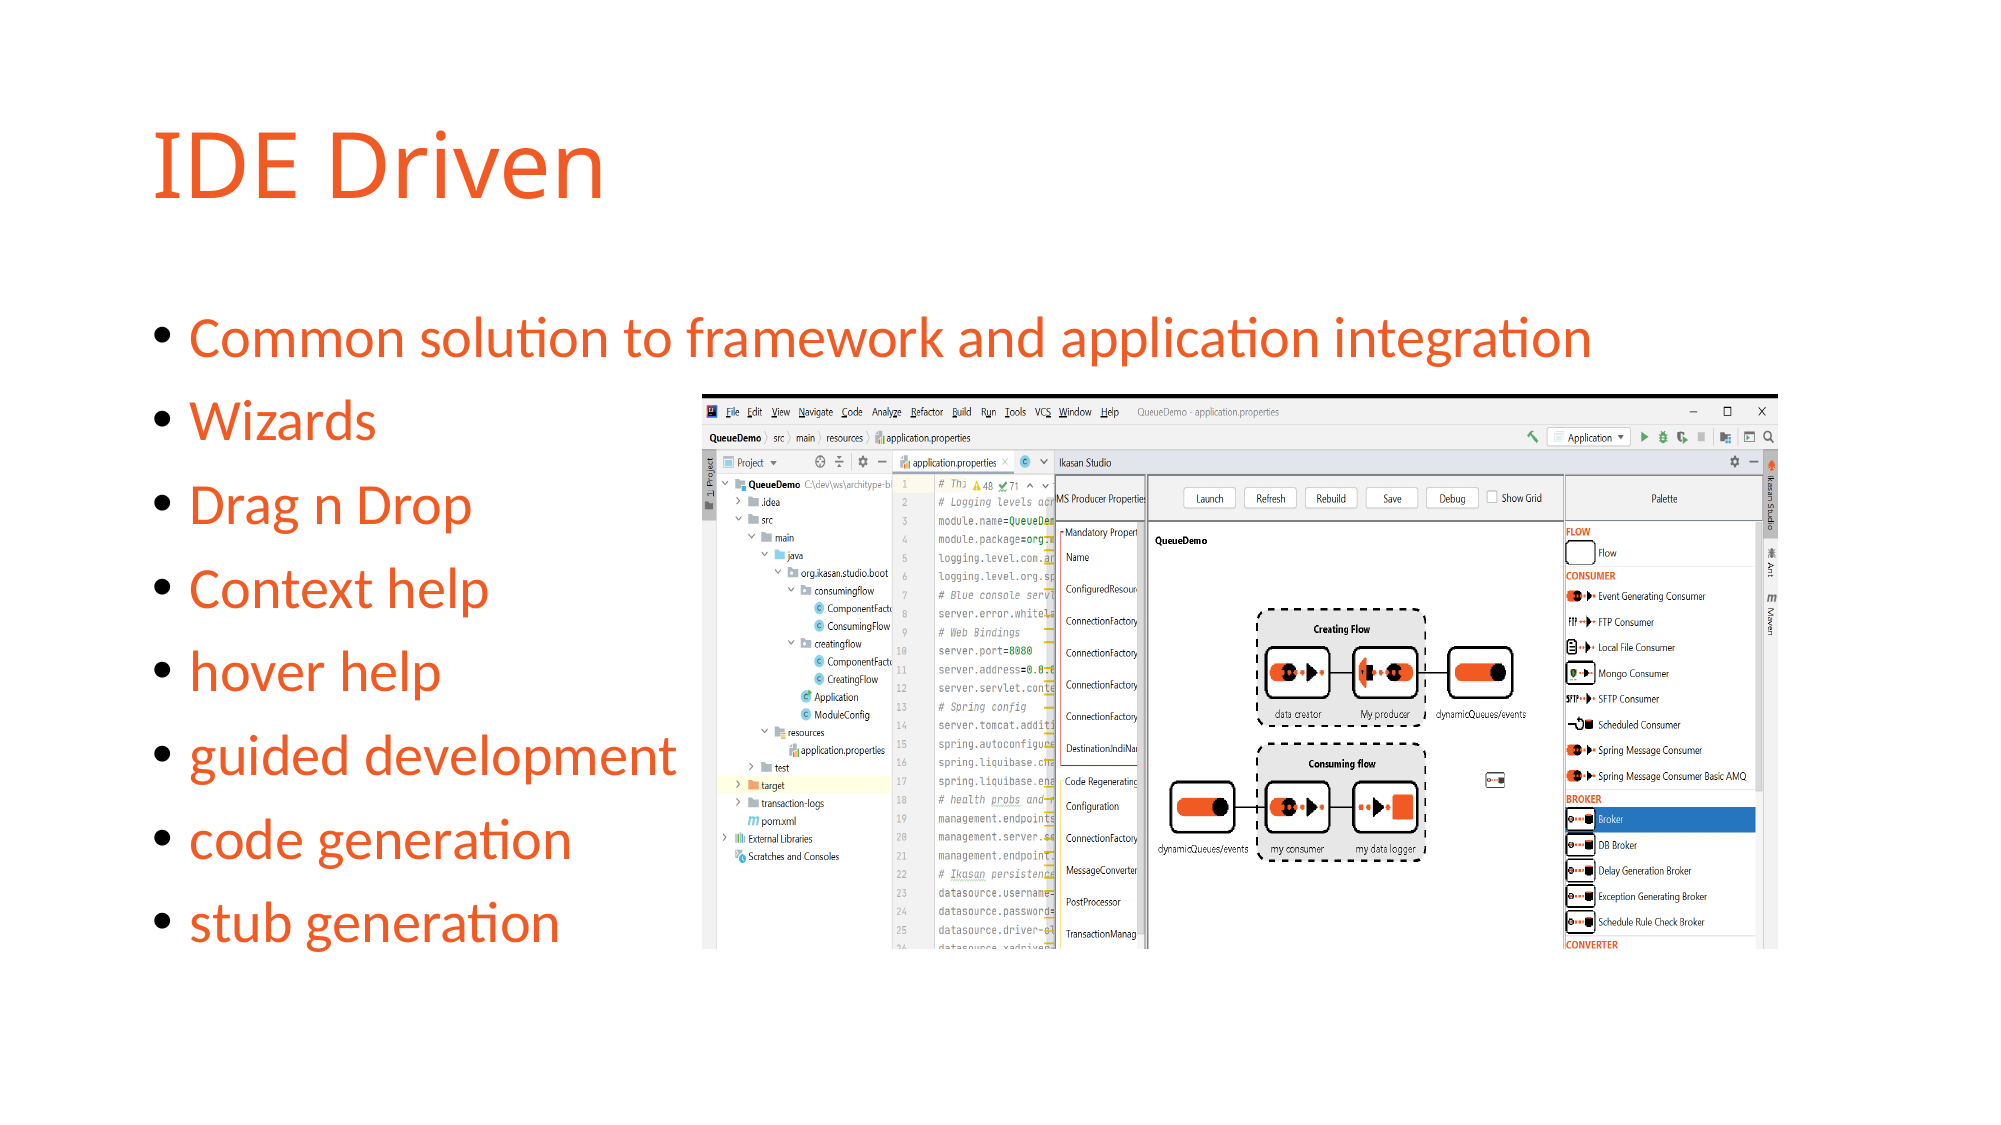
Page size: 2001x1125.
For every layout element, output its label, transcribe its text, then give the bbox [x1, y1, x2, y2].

title IDE Driven [137, 59, 1863, 278]
picture [702, 394, 1778, 949]
list Common solution to framework and application integration Wizards Drag n Drop Context help hover help guided development code generation stub generation [137, 299, 1863, 1014]
